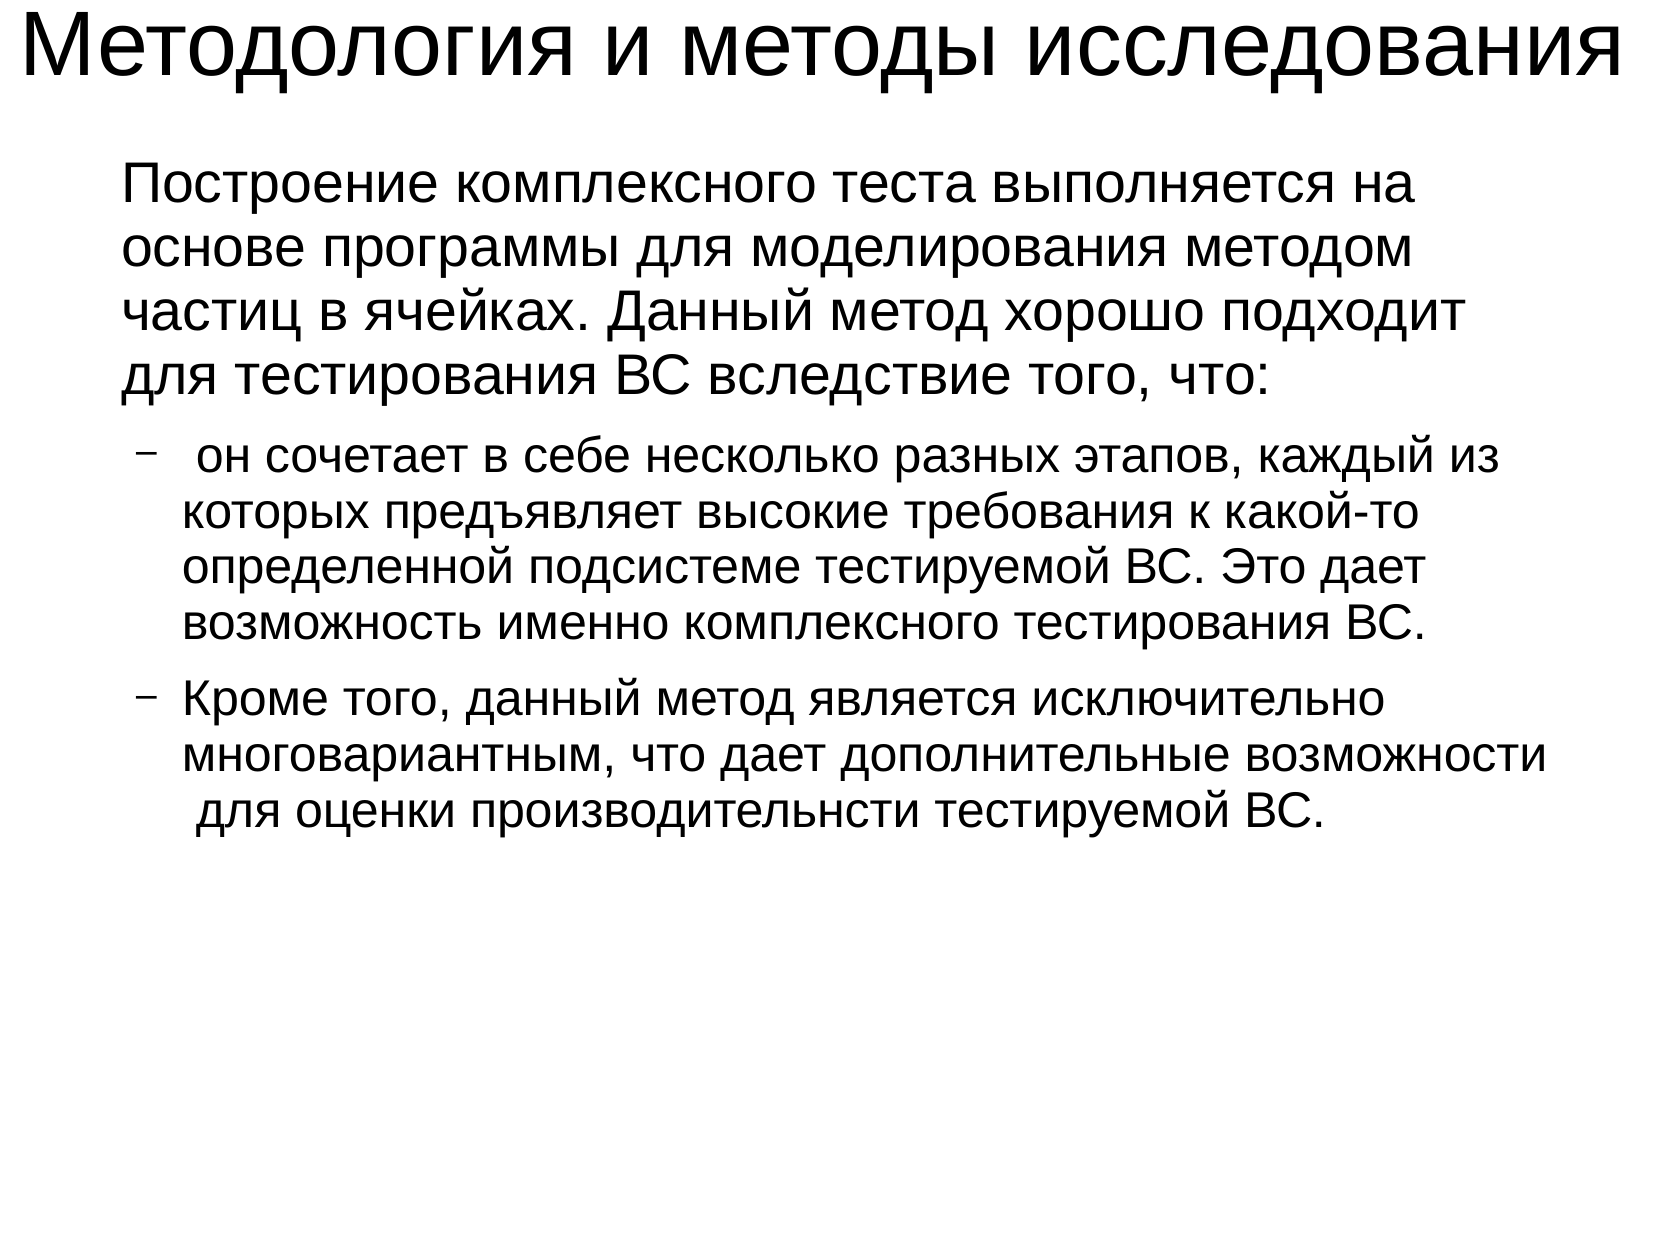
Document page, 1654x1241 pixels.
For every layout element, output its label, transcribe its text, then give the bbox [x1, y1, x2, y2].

list Построение комплексного теста выполняется на основе программы для моделирования методом частиц в ячейках. Данный метод хорошо подходит для тестирования ВС вследствие того, что: он сочетает в себе несколько разных этапов, каждый из которых предъявляет высокие требования к какой-то определенной подсистеме тестируемой ВС. Это дает возможность именно комплексного тестирования ВС. Кроме того, данный метод является исключительно многовариантным, что дает дополнительные возможности для оценки производительнсти тестируемой ВС. [60, 150, 1549, 871]
title Методология и методы исследования [18, 0, 1654, 148]
